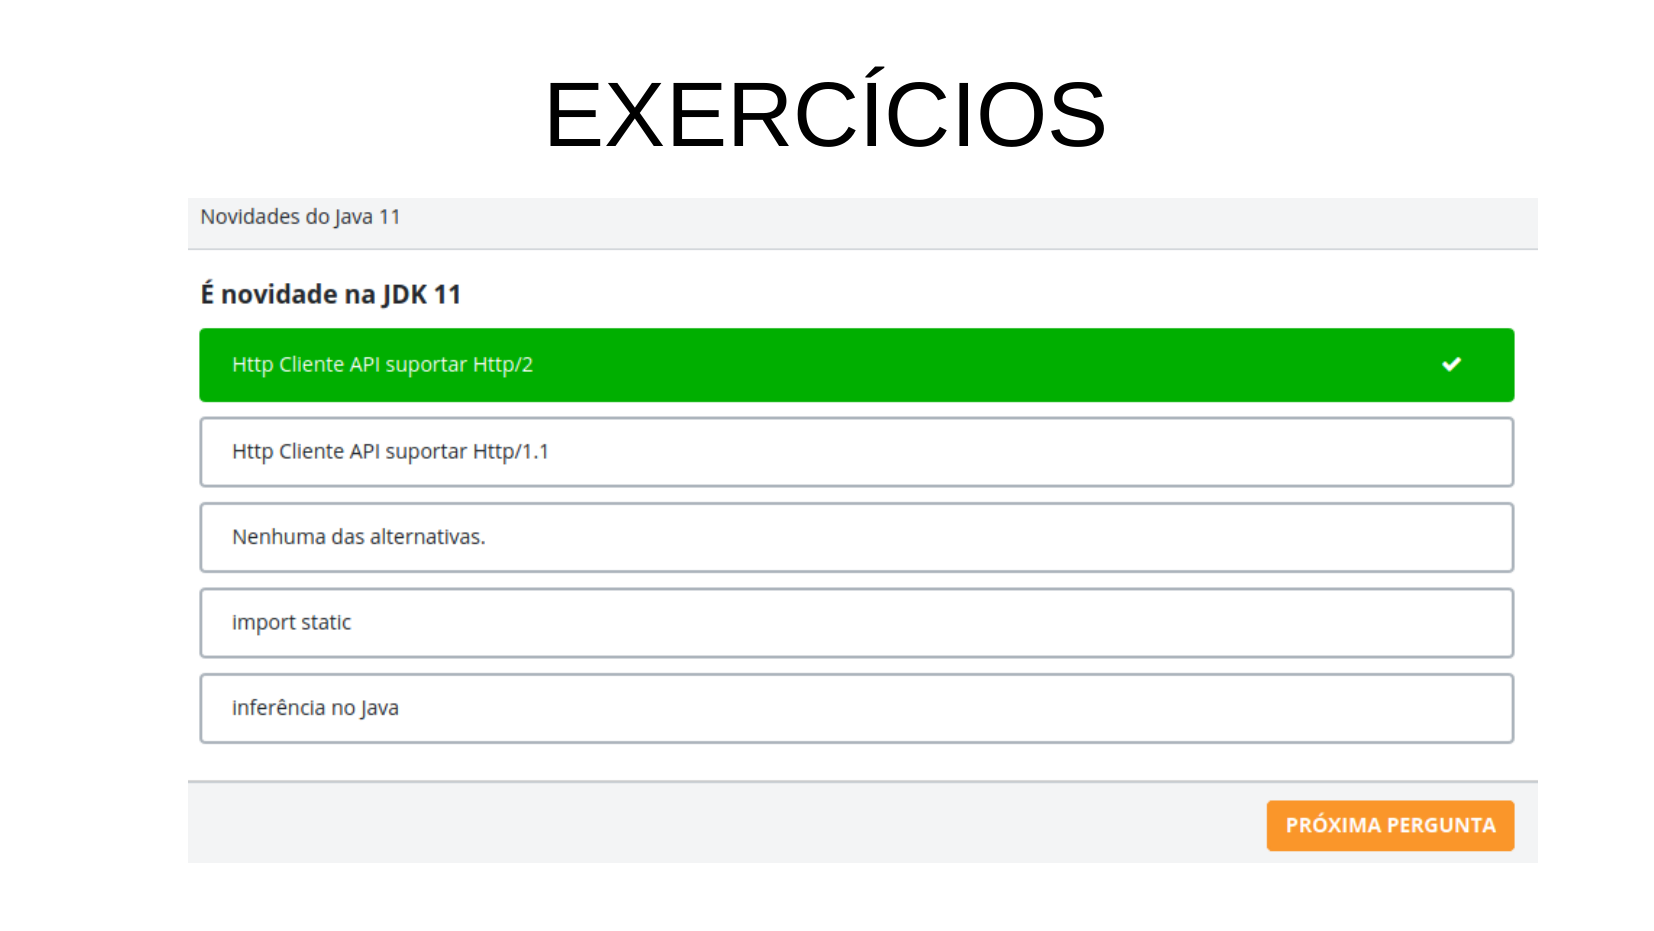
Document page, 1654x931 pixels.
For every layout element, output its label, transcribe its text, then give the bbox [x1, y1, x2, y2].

picture [188, 198, 1538, 863]
title EXERCÍCIOS [82, 37, 1571, 193]
